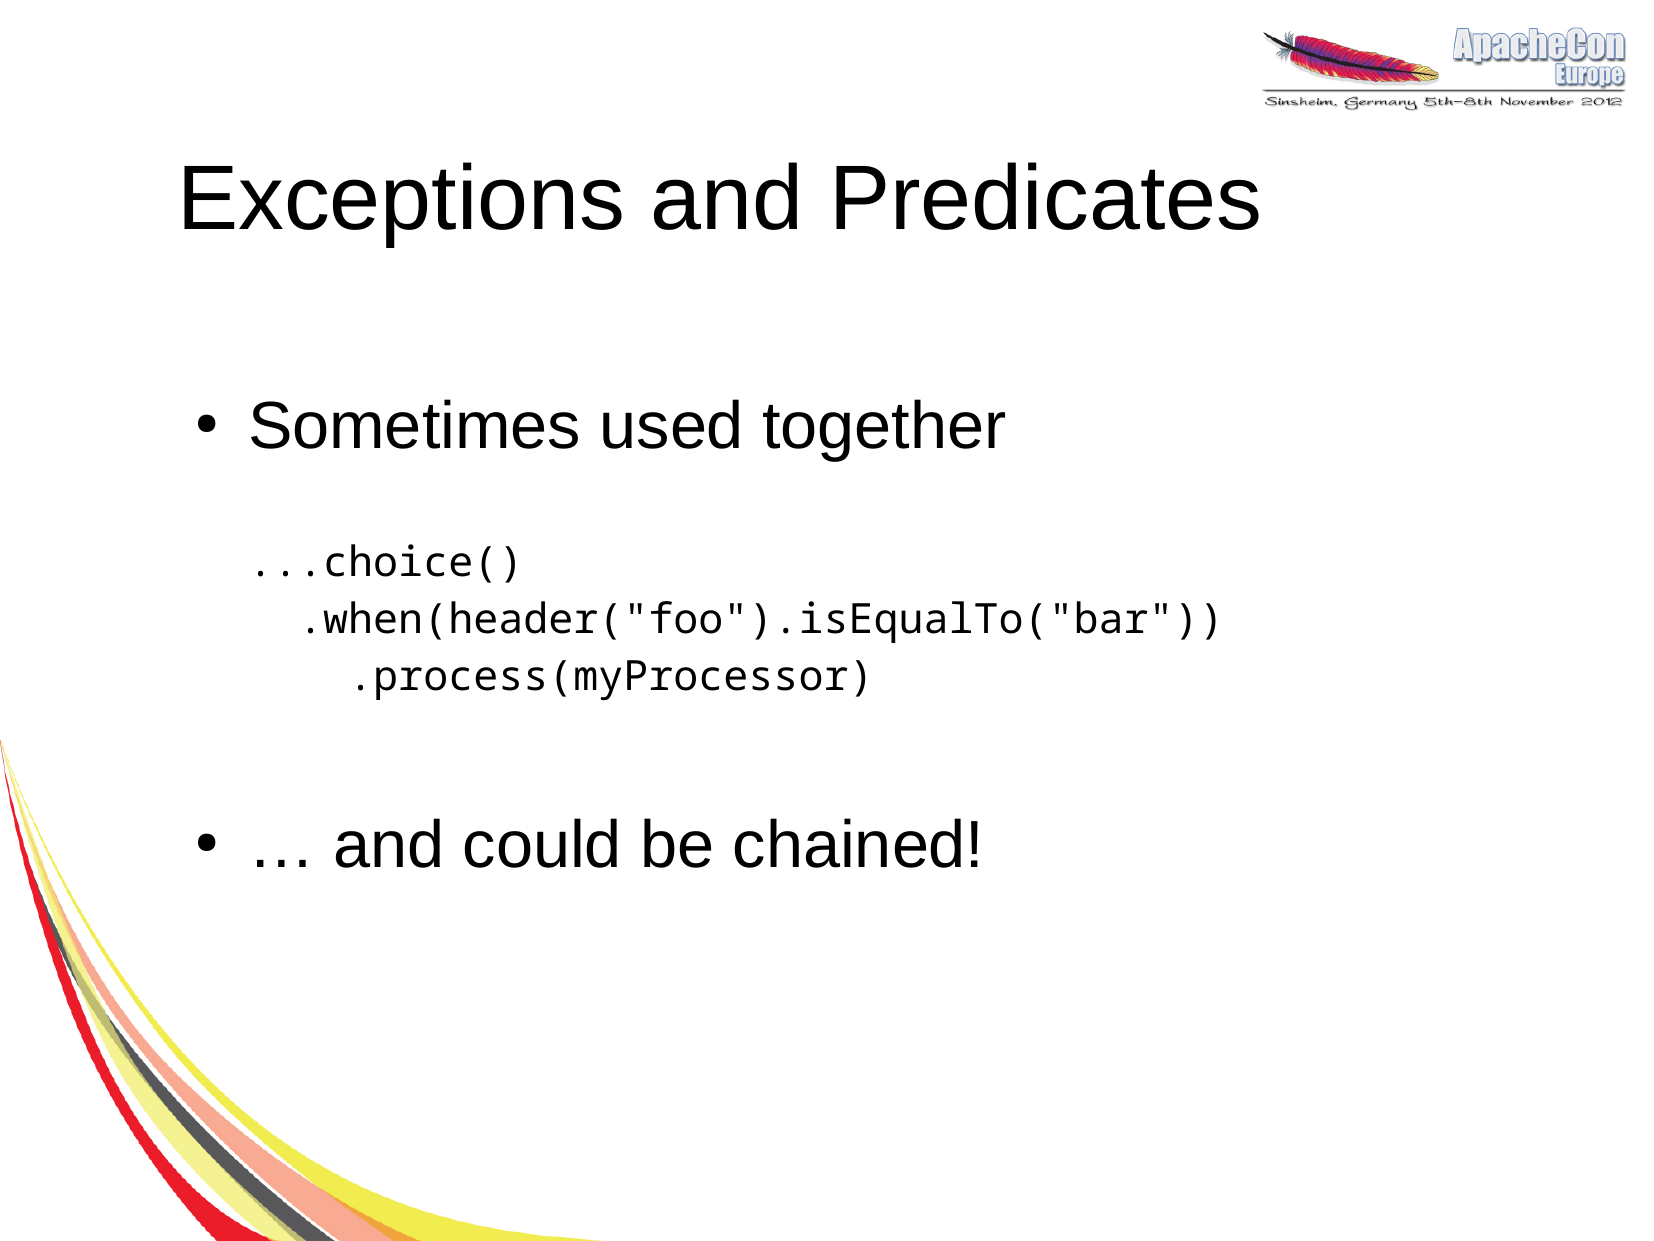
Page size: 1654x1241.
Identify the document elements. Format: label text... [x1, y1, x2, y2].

list Sometimes used together … and could be chained! [177, 678, 1536, 883]
picture [0, 0, 1654, 1241]
list Sometimes used together … and could be chained! [177, 283, 1536, 531]
title Exceptions and Predicates [177, 141, 1536, 254]
list ...choice() .when(header("foo").isEqualTo("bar")) .process(myProcessor) [177, 531, 1536, 678]
